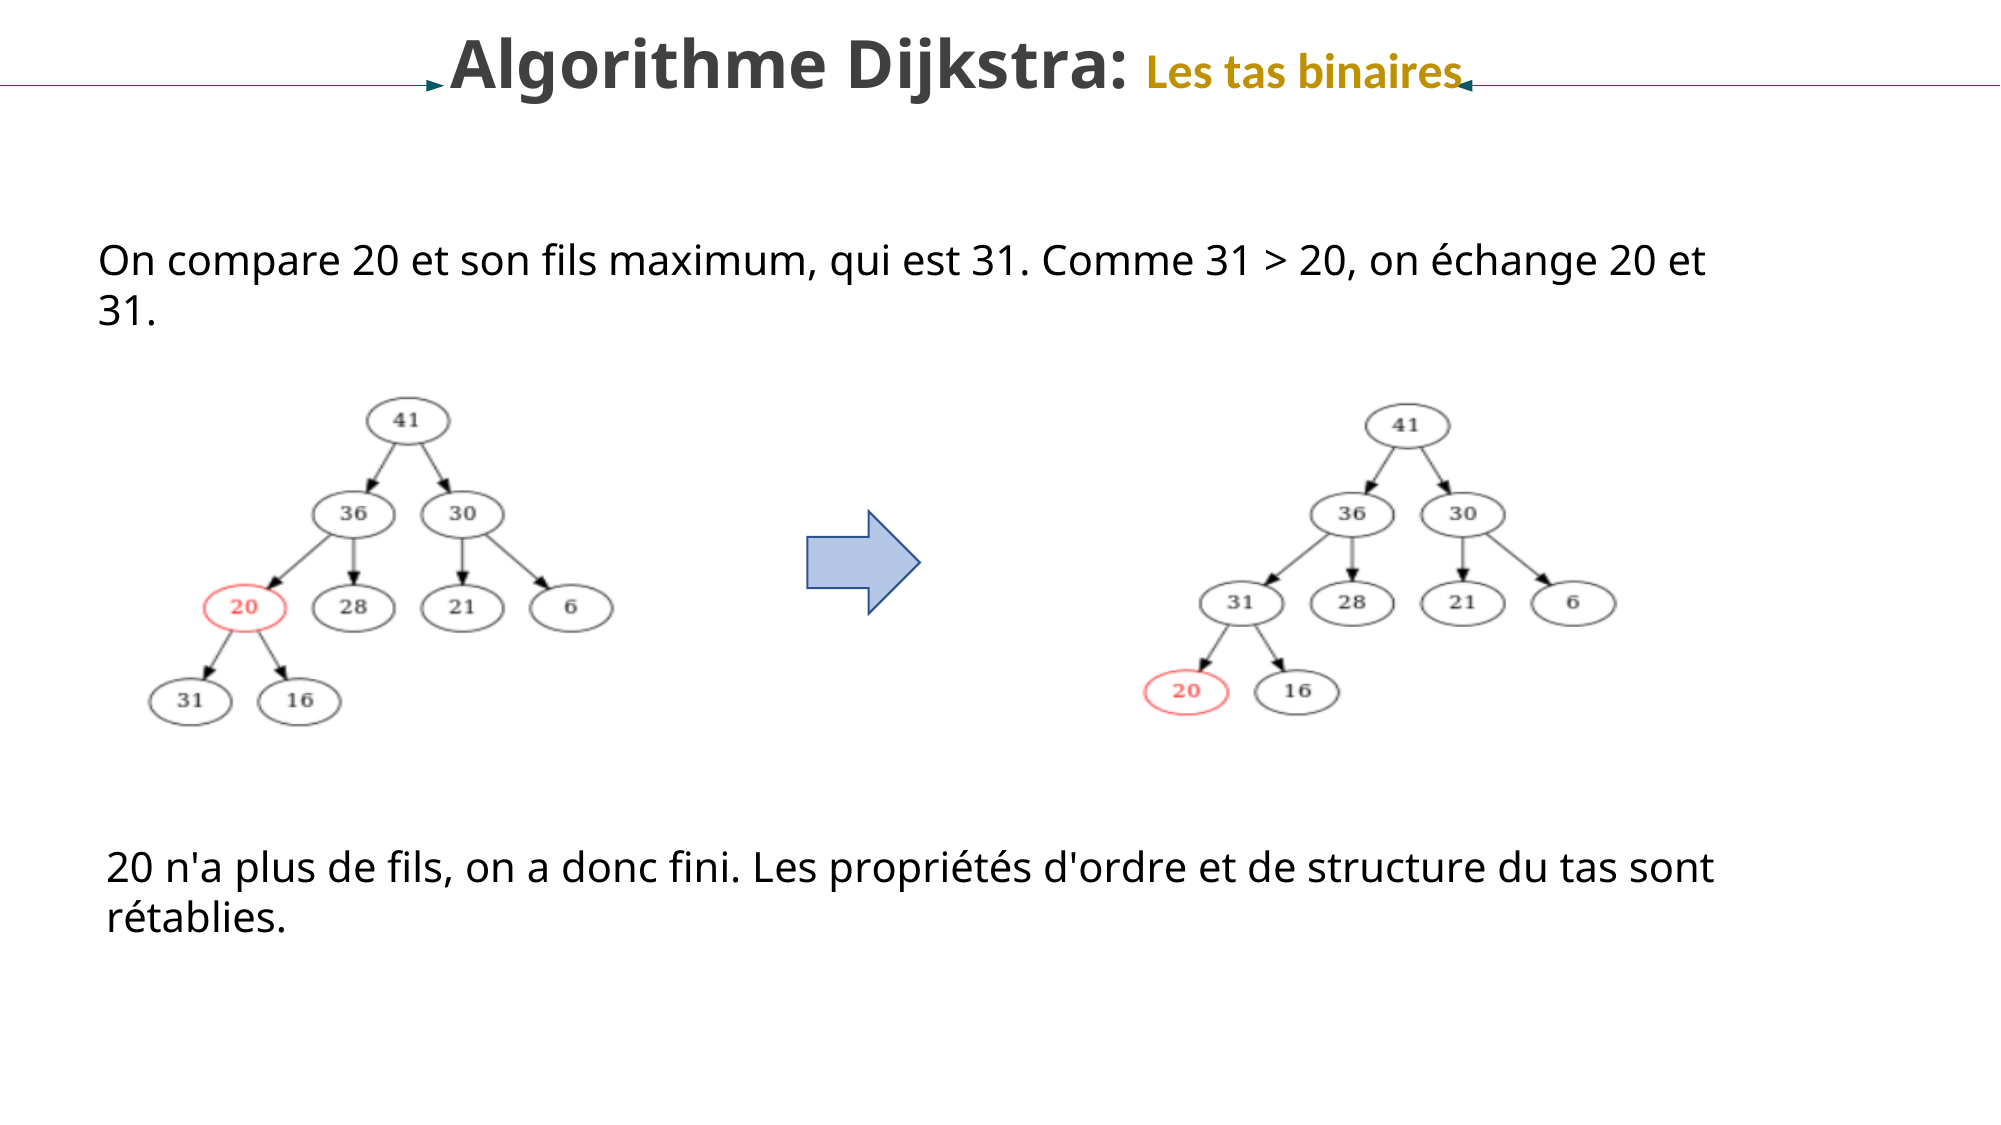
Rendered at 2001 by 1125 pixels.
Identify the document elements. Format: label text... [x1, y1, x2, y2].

text_box Algorithme Dijkstra: Les tas binaires [0, 31, 1926, 104]
picture [129, 388, 623, 737]
text_box 20 n'a plus de fils, on a donc fini. Les propriétés d'ordre et de structure du tas sont rétablies. [91, 833, 1749, 899]
text_box [807, 511, 920, 614]
text_box On compare 20 et son fils maximum, qui est 31. Comme 31 > 20, on échange 20 et 31. [82, 226, 1741, 292]
picture [1130, 394, 1624, 737]
